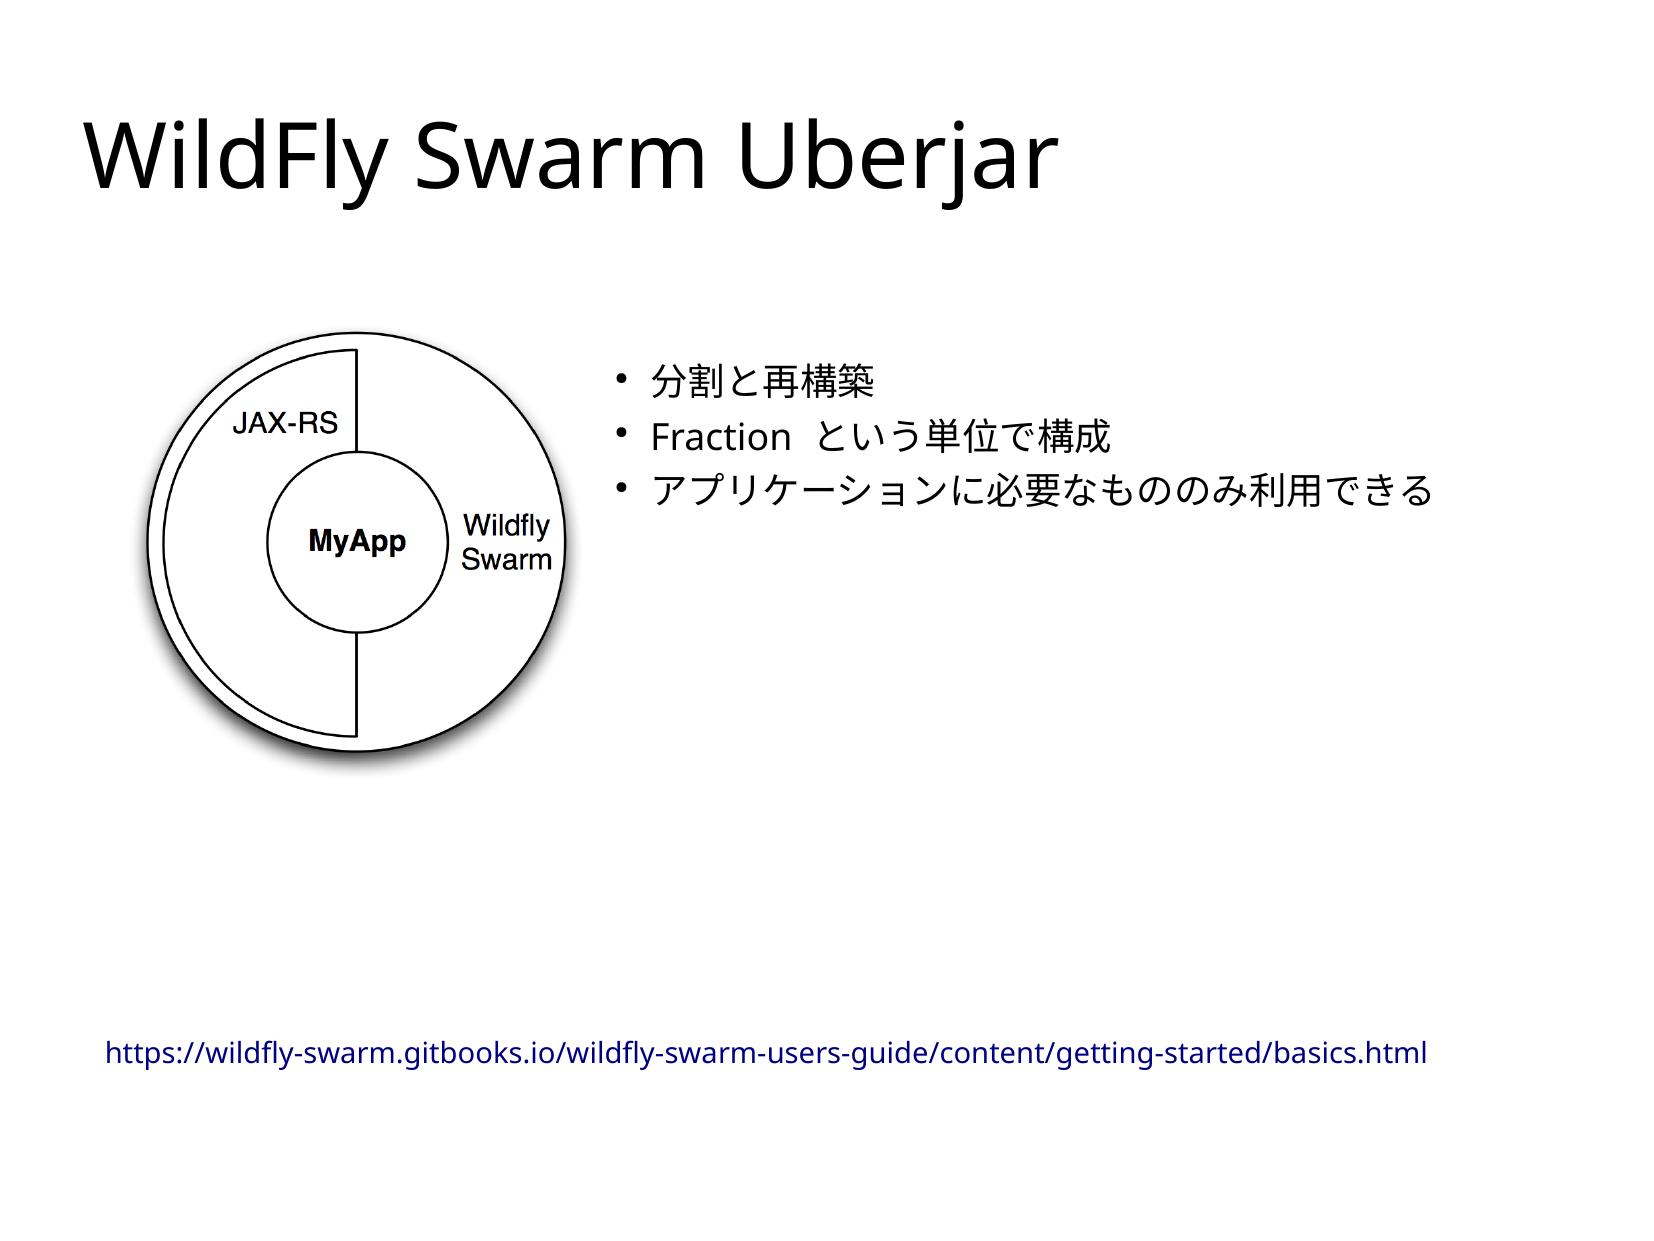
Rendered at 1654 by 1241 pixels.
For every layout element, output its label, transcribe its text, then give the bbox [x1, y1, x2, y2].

title WildFly Swarm Uberjar [82, 49, 1571, 257]
text_box https://wildfly-swarm.gitbooks.io/wildfly-swarm-users-guide/content/getting-started/basics.html [90, 1024, 1591, 1122]
text_box 分割と再構築 Fraction という単位で構成 アプリケーションに必要なもののみ利用できる [600, 345, 1501, 517]
picture [120, 314, 592, 787]
